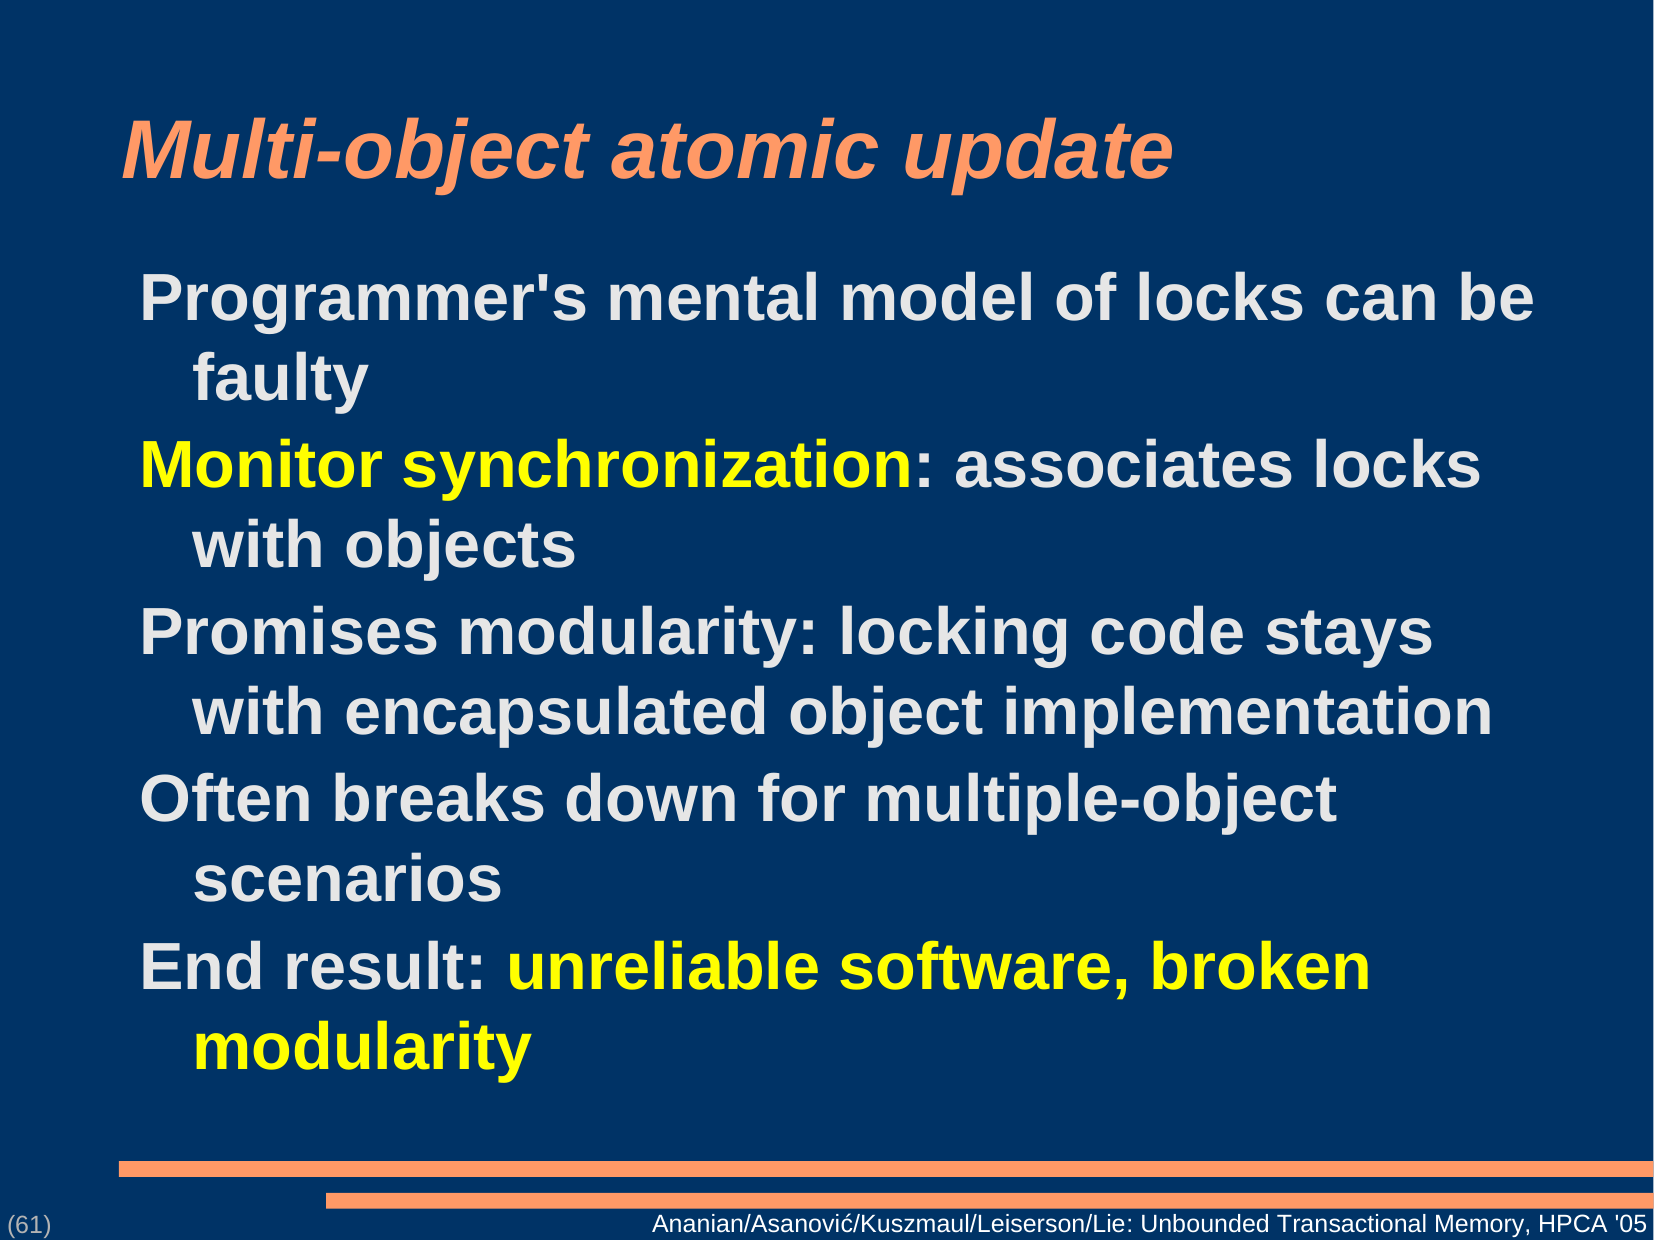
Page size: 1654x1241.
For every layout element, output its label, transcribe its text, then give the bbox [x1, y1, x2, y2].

list Programmer's mental model of locks can be faulty Monitor synchronization: associates locks with objects Promises modularity: locking code stays with encapsulated object implementation Often breaks down for multiple-object scenarios End result: unreliable software, broken modularity [121, 254, 1561, 1146]
title Multi-object atomic update [121, 46, 1534, 254]
